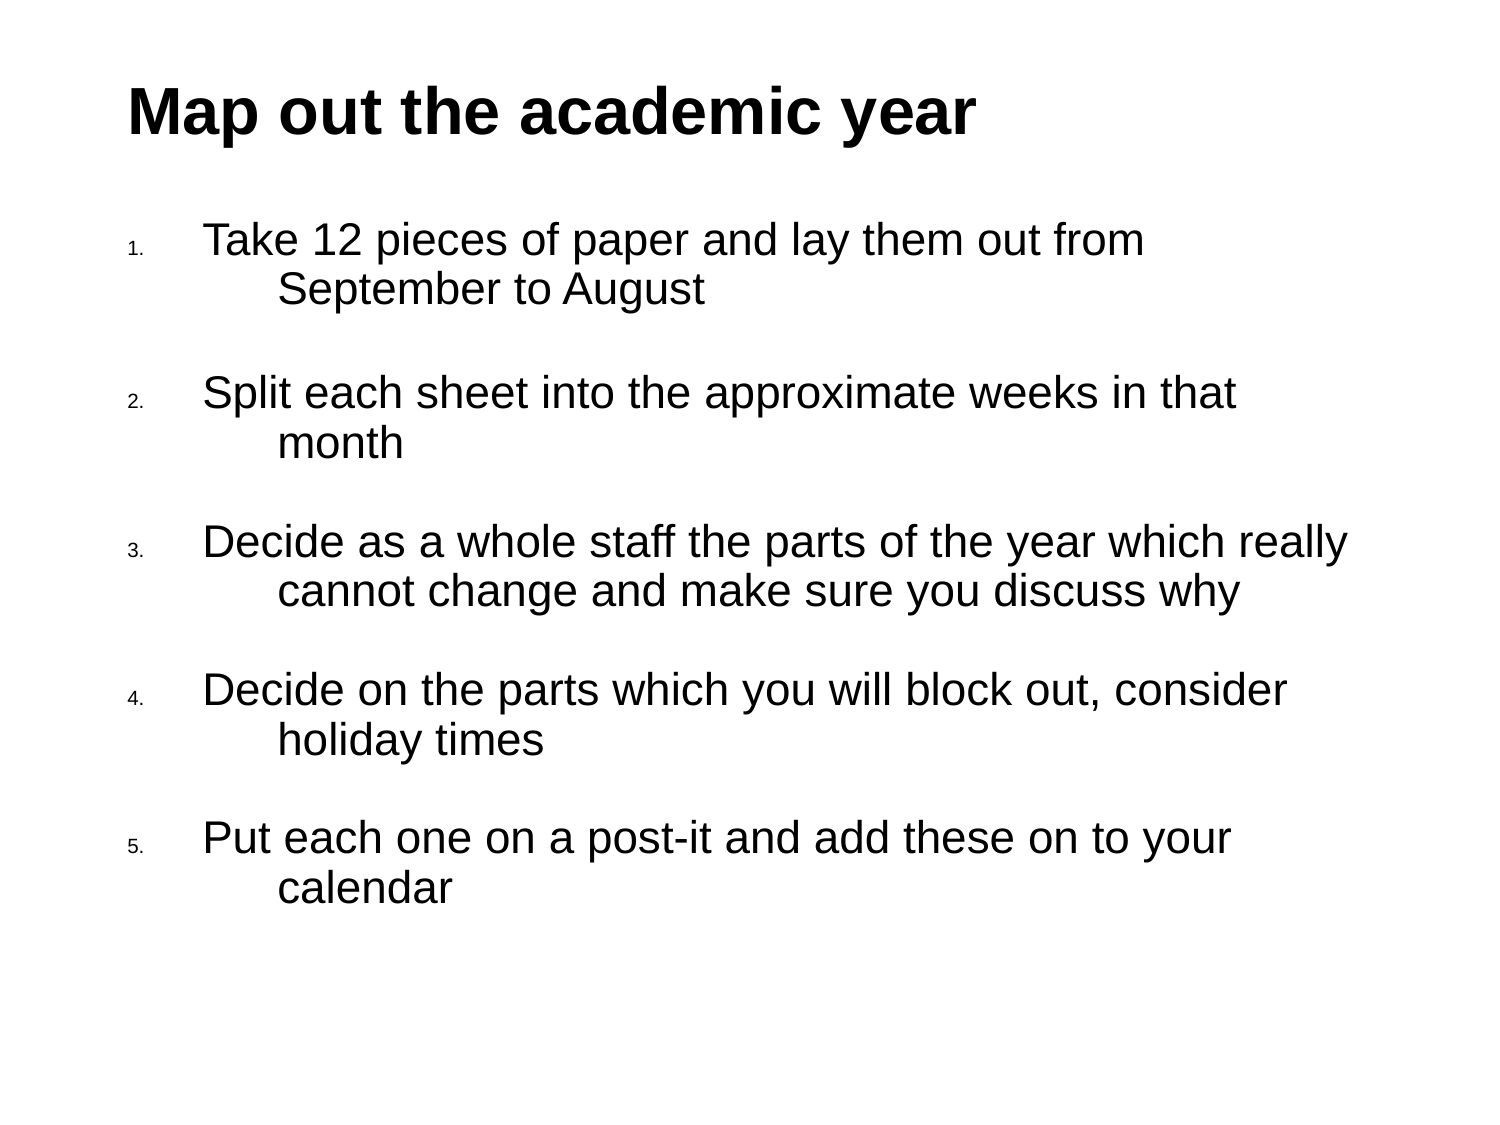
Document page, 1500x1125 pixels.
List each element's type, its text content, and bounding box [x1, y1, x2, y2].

title Map out the academic year [112, 54, 1388, 161]
list Take 12 pieces of paper and lay them out from September to August Split each sheet into the approximate weeks in that month Decide as a whole staff the parts of the year which really cannot change and make sure you discuss why Decide on the parts which you will block out, consider holiday times Put each one on a post-it and add these on to your calendar [112, 208, 1388, 1004]
